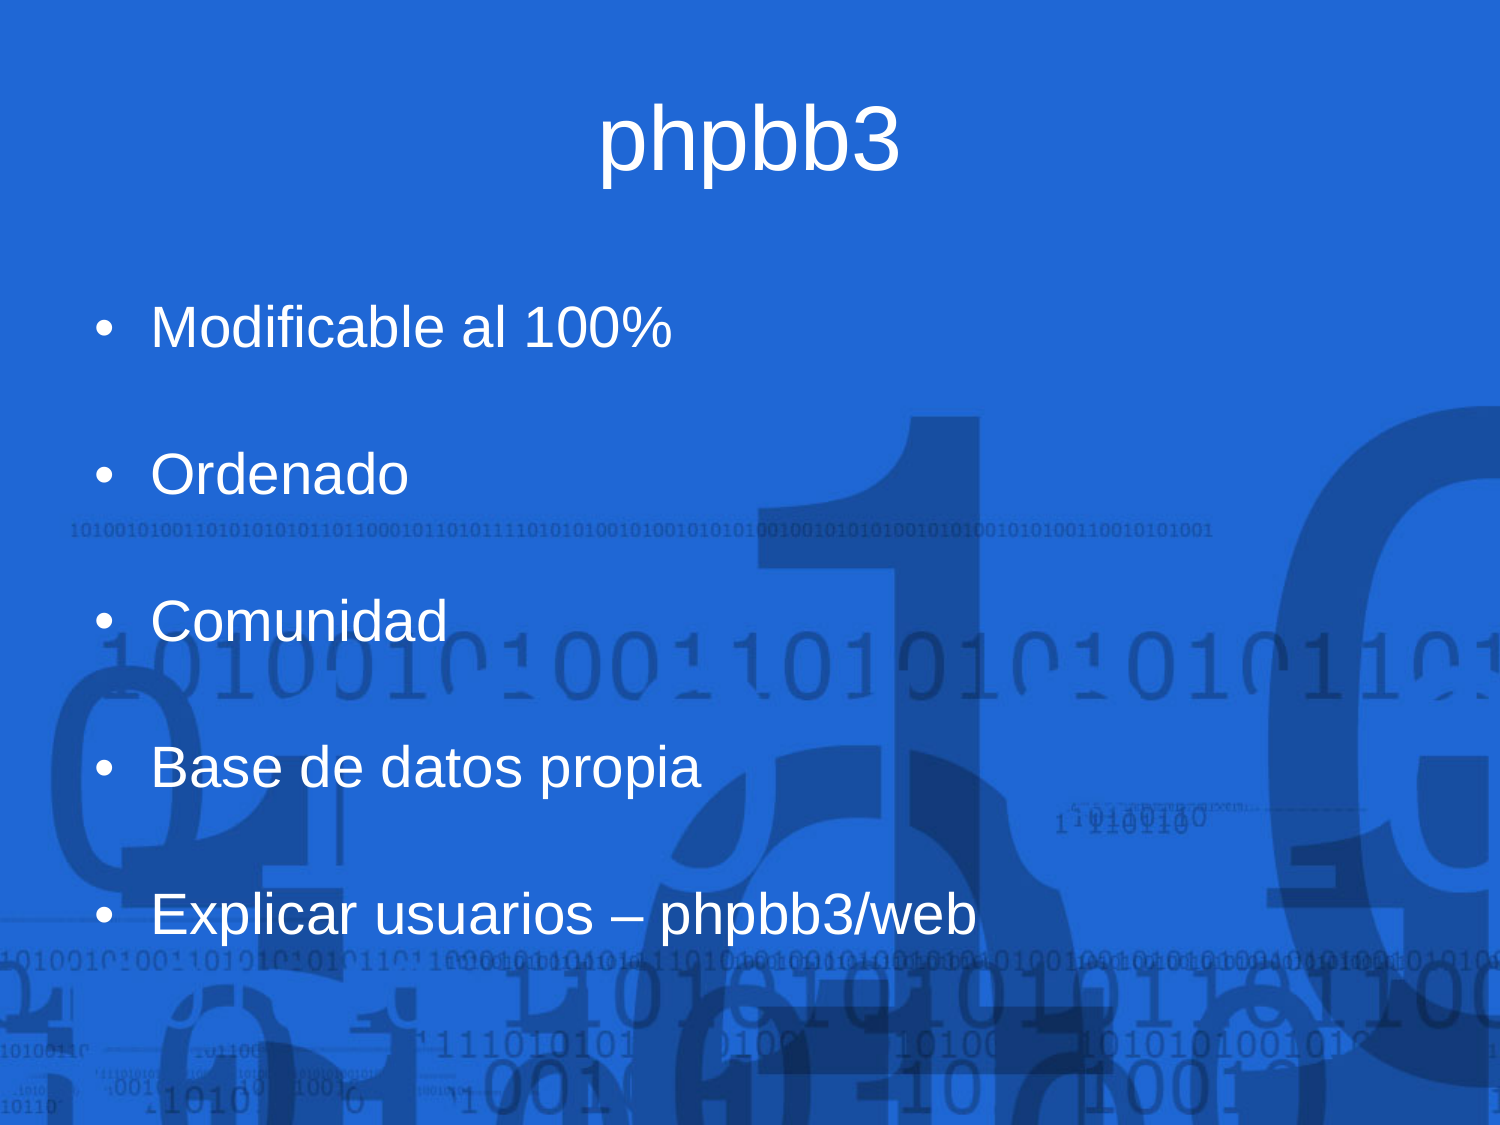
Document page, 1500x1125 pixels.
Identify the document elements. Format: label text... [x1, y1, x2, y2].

title phpbb3 [75, 45, 1426, 233]
list Modificable al 100% Ordenado Comunidad Base de datos propia Explicar usuarios – phpbb3/web [59, 222, 1410, 1034]
picture [0, 0, 1500, 1125]
